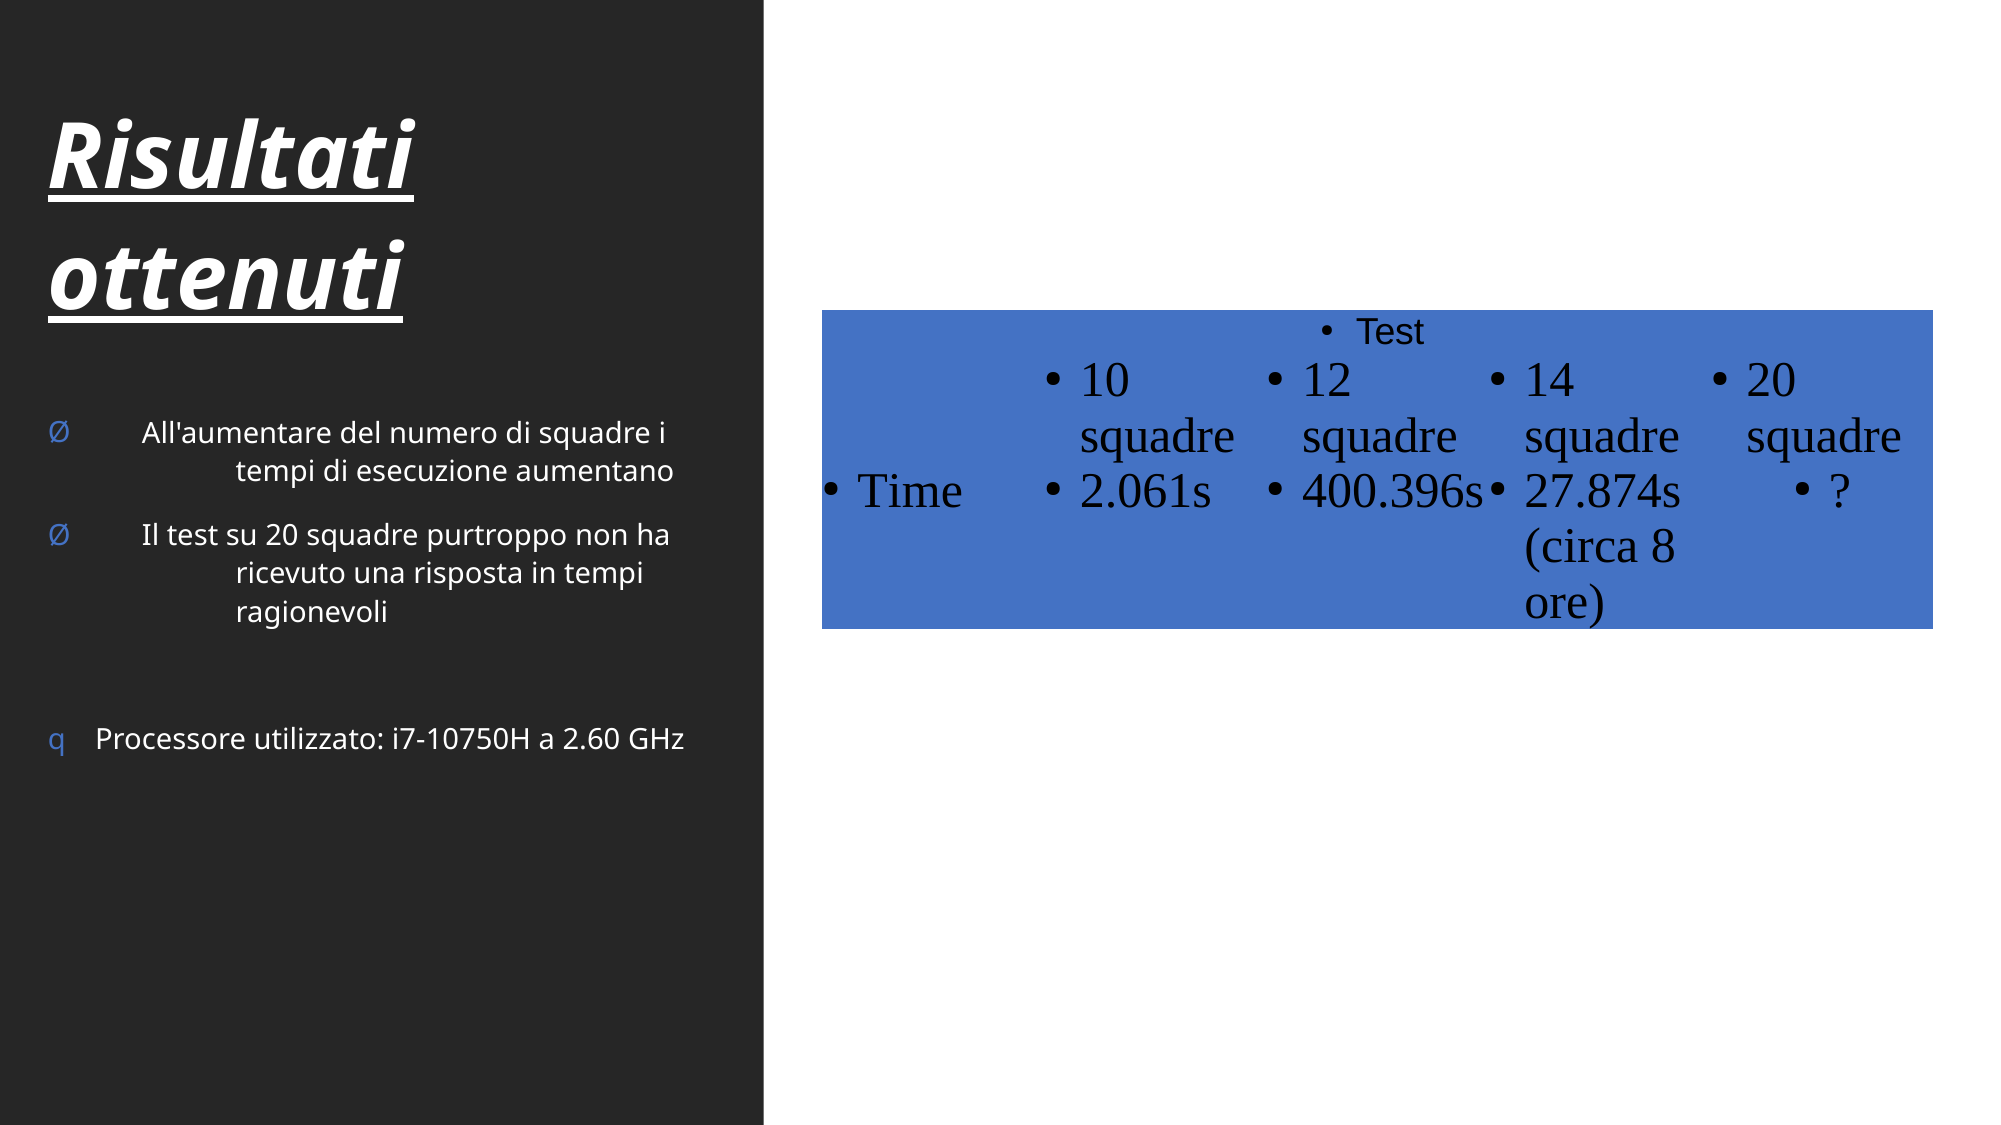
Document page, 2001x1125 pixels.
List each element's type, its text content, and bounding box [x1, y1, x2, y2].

table_cell 20 squadre [1711, 352, 1933, 463]
table_cell 12 squadre [1327, 430, 1338, 450]
list Risultati ottenuti All'aumentare del numero di squadre i tempi di esecuzione aumentano Il test su 20 squadre purtroppo non ha ricevuto una risposta in tempi ragionevoli Processore utilizzato: i7-10750H a 2.60 GHz [33, 78, 732, 908]
table_cell 10 squadre [1105, 430, 1116, 450]
table_cell ? [1711, 463, 1933, 629]
table_cell [822, 352, 1044, 463]
table_header Test [822, 310, 1933, 352]
table_cell 12 squadre [1267, 352, 1489, 463]
table_cell 400.396s [1267, 463, 1489, 629]
table_cell 14 squadre [1549, 430, 1560, 450]
table_cell 14 squadre [1489, 352, 1711, 463]
table_cell 20 squadre [1771, 430, 1782, 450]
table_cell 10 squadre [1044, 352, 1267, 463]
table_cell Time [822, 463, 1044, 629]
table_cell 2.061s [1044, 463, 1267, 629]
table_cell 27.874s (circa 8 ore) [1489, 463, 1711, 629]
